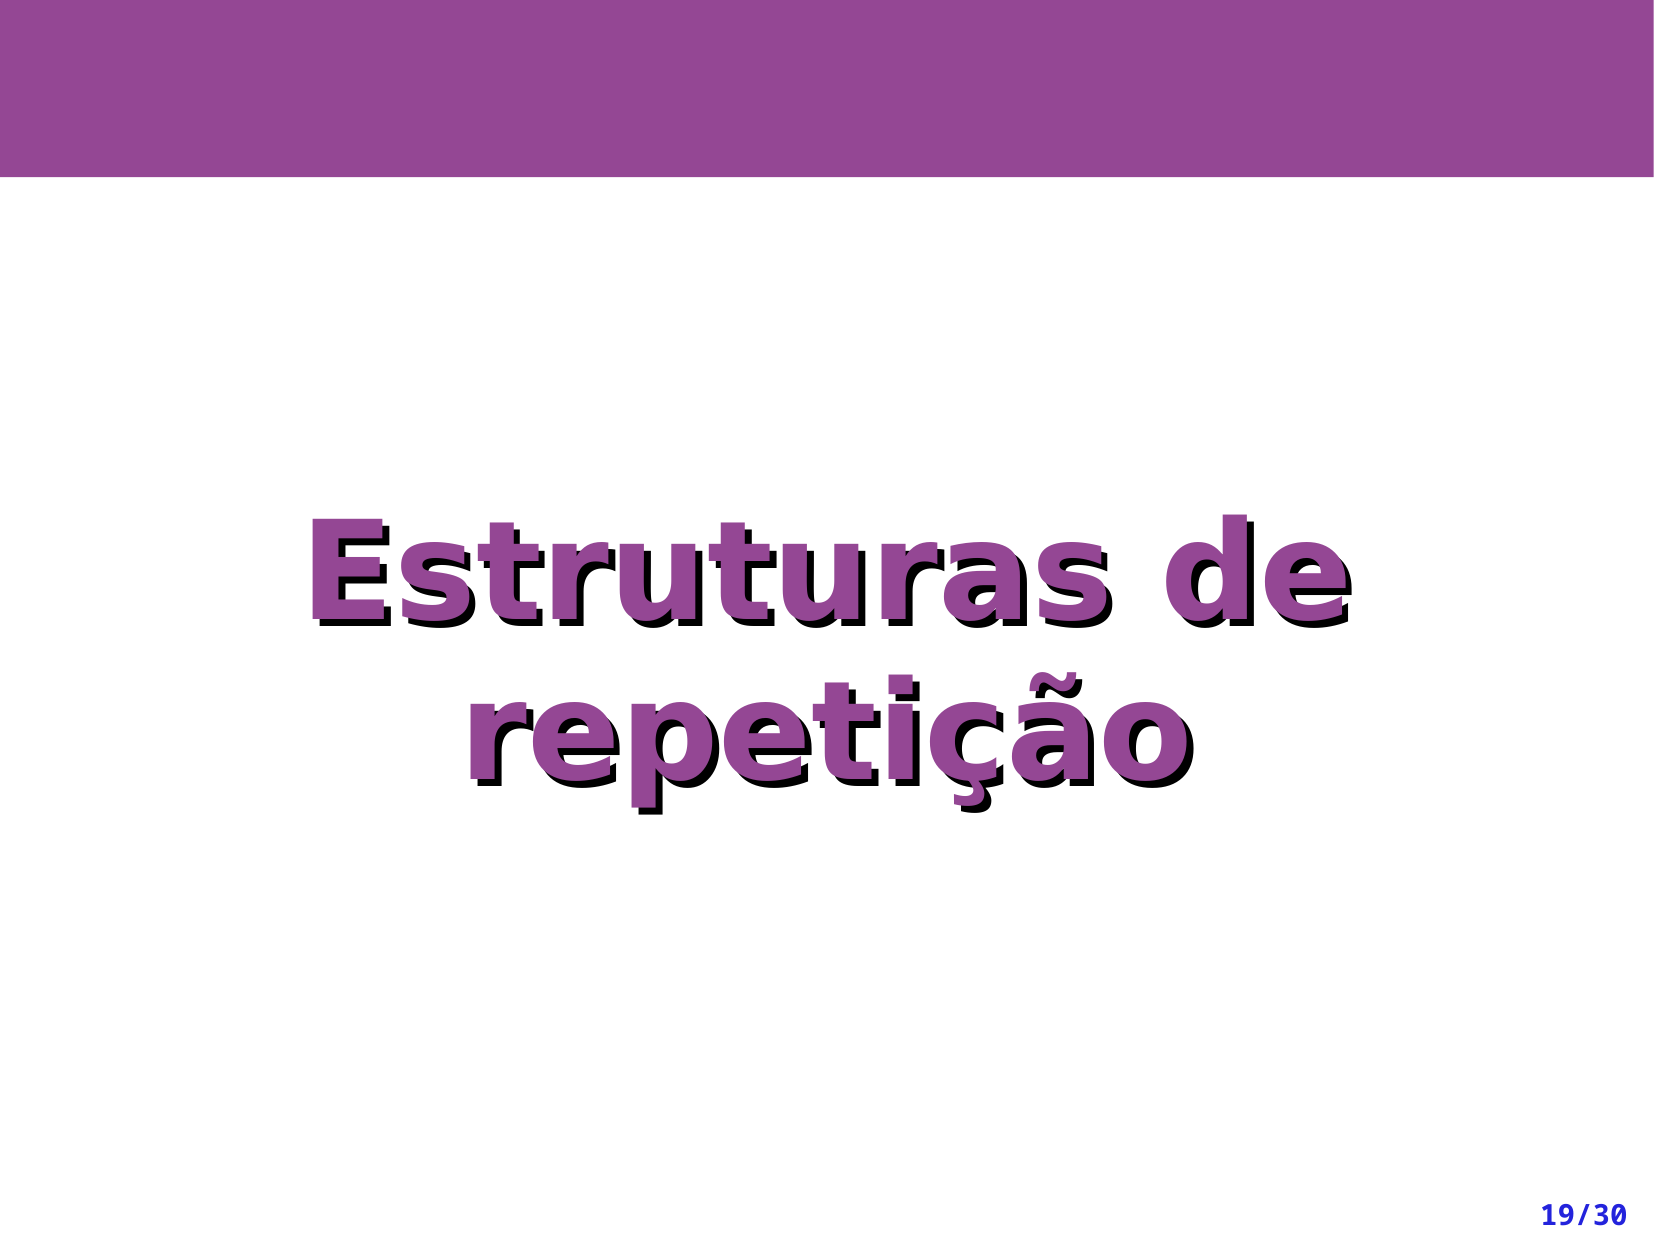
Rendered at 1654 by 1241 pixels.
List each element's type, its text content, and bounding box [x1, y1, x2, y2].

text_box Estruturas de repetição [285, 484, 1369, 820]
